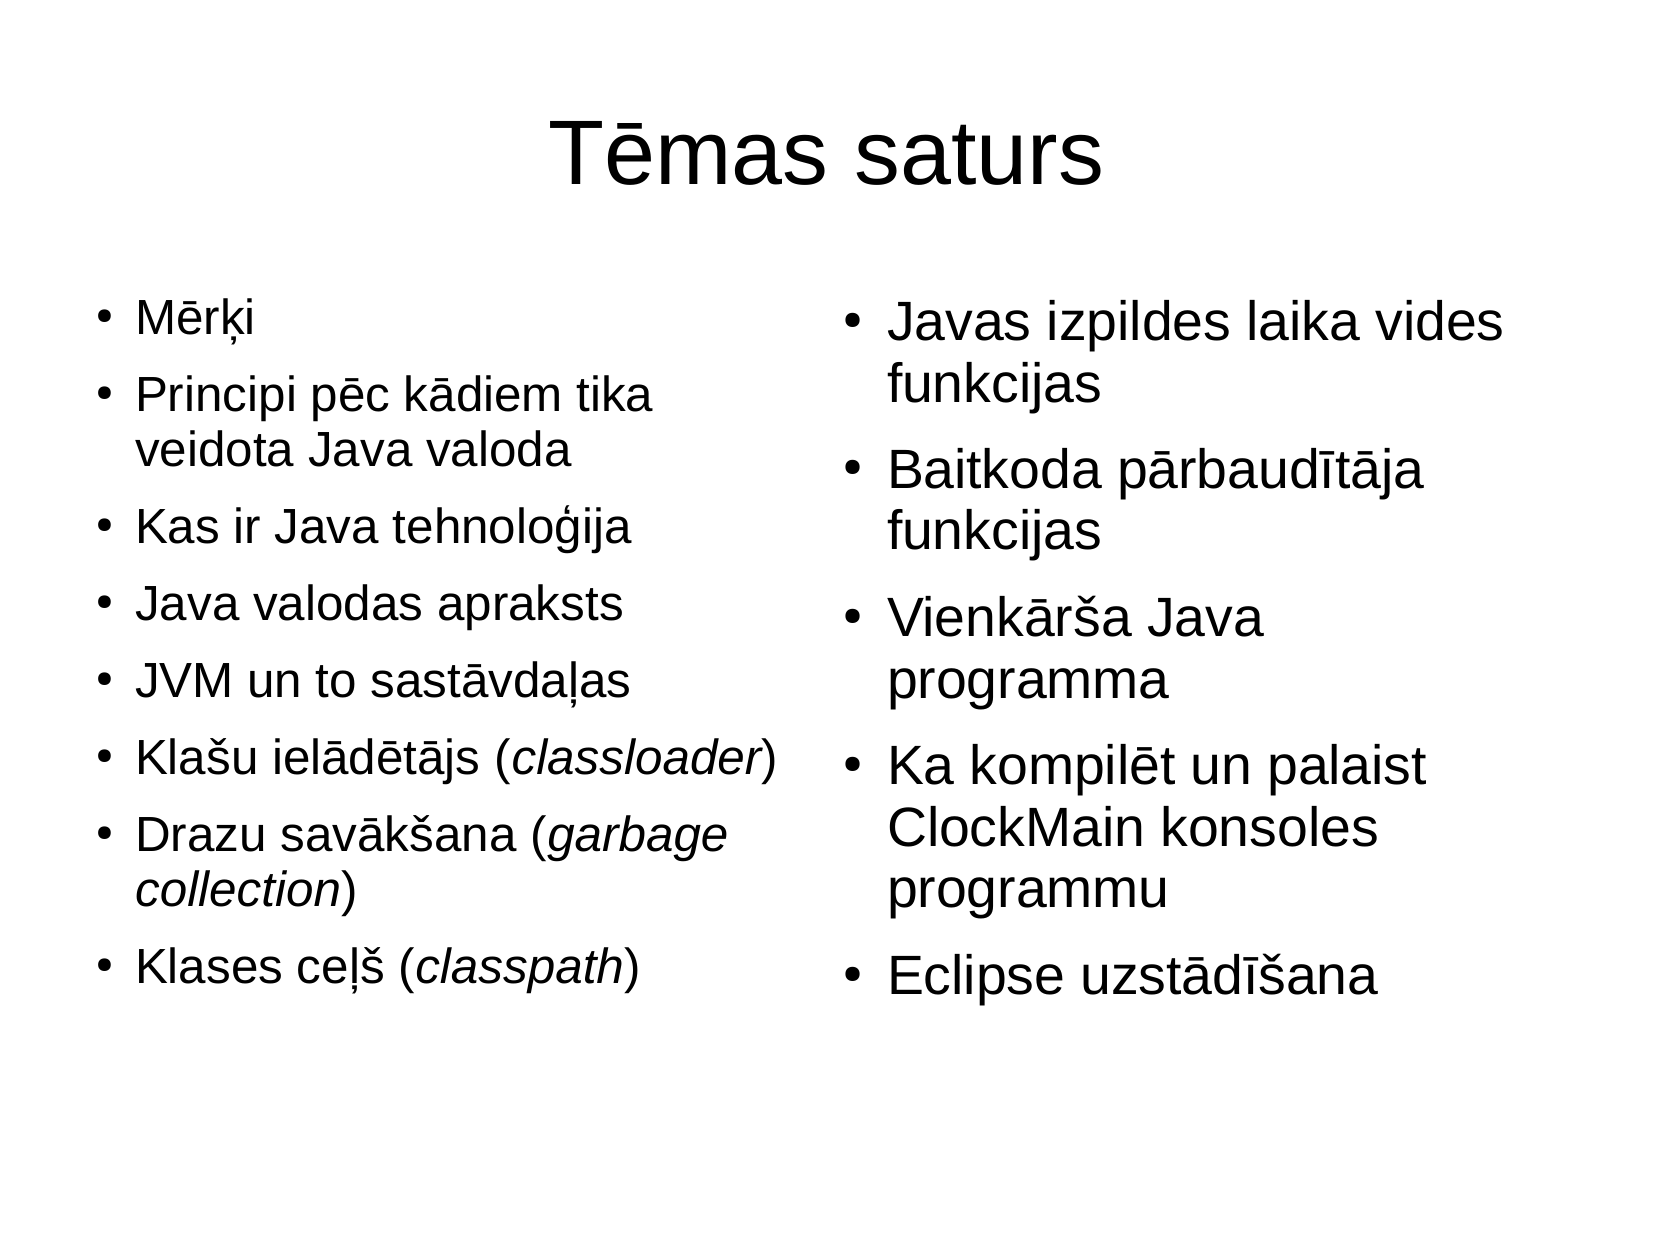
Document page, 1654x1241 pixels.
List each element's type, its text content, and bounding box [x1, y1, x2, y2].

list Mērķi Principi pēc kādiem tika veidota Java valoda Kas ir Java tehnoloģija Java valodas apraksts JVM un to sastāvdaļas Klašu ielādētājs (classloader) Drazu savākšana (garbage collection) Klases ceļš (classpath) [82, 290, 793, 1010]
list Javas izpildes laika vides funkcijas Baitkoda pārbaudītāja funkcijas Vienkārša Java programma Ka kompilēt un palaist ClockMain konsoles programmu Eclipse uzstādīšana [828, 290, 1539, 1010]
title Tēmas saturs [82, 49, 1571, 257]
